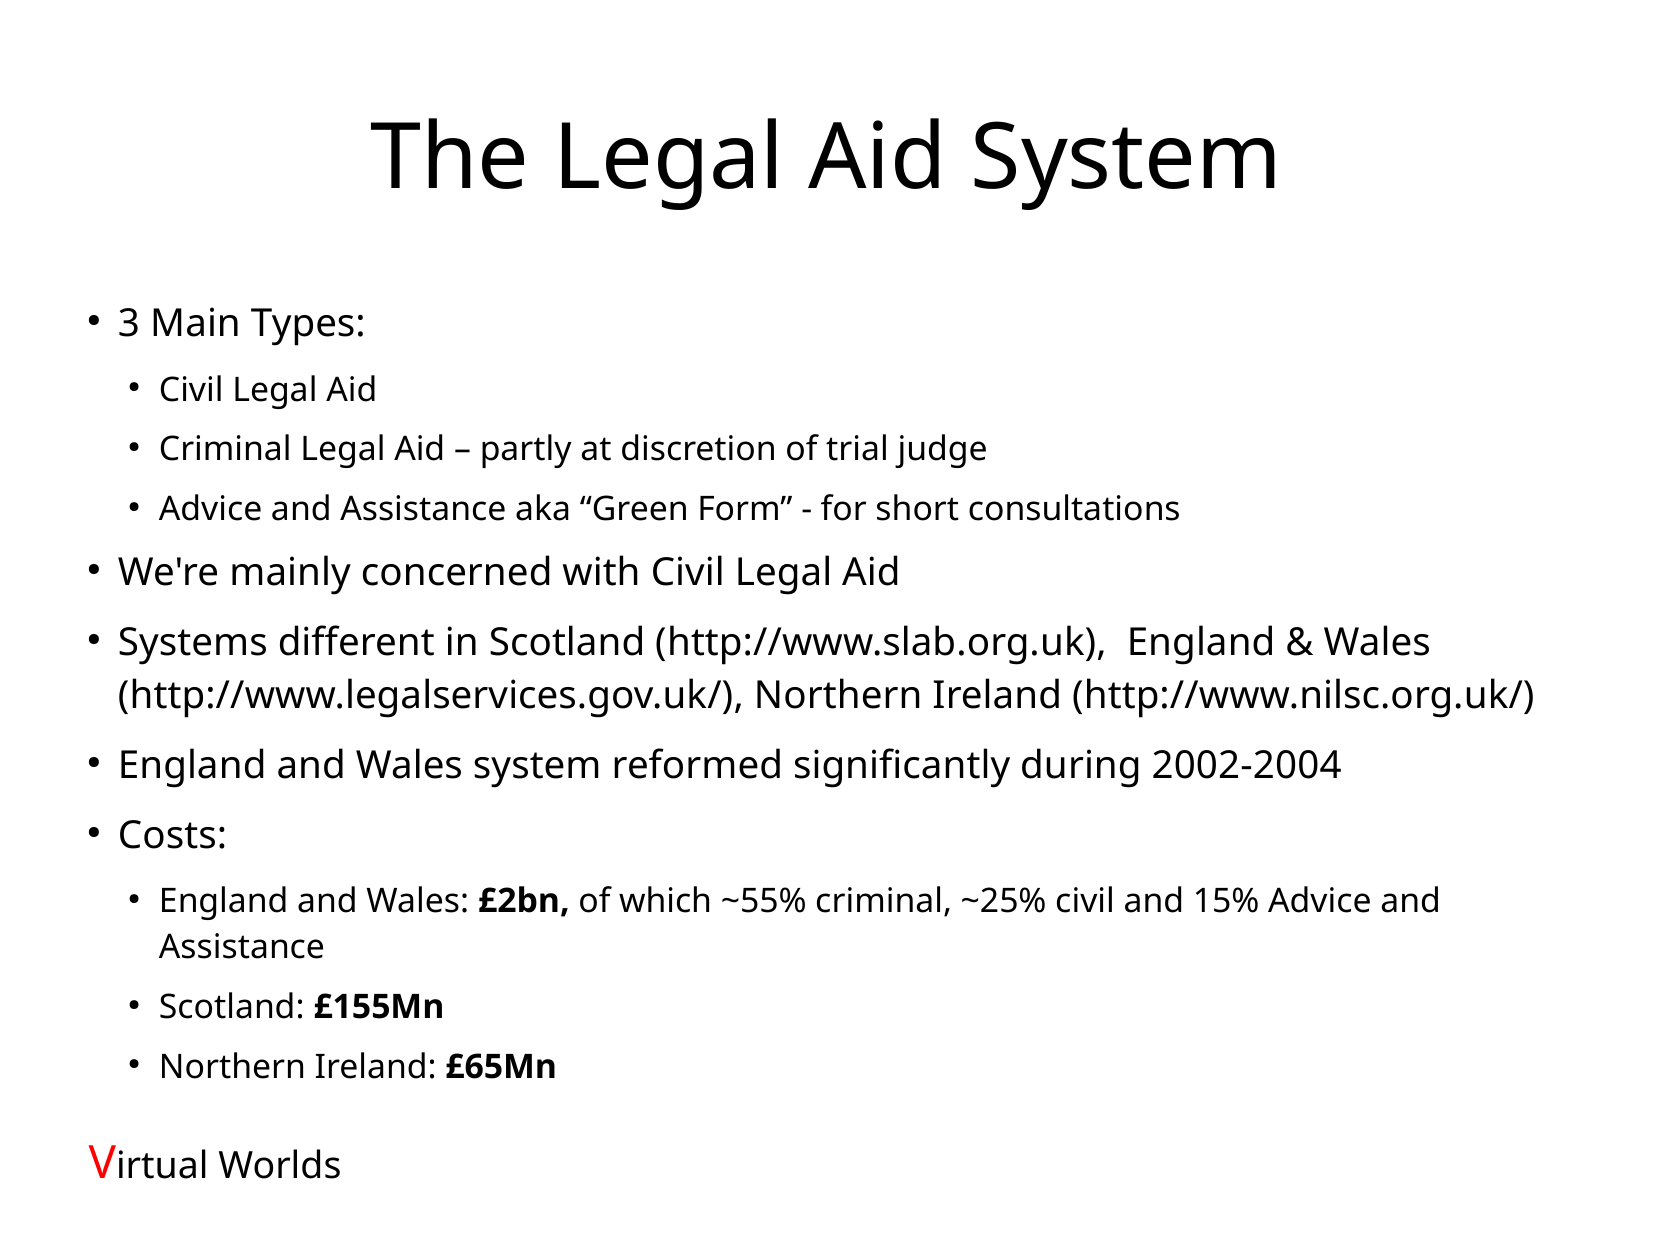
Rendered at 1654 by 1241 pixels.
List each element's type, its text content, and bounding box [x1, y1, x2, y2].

title The Legal Aid System [82, 49, 1571, 257]
list 3 Main Types: Civil Legal Aid Criminal Legal Aid – partly at discretion of trial judge Advice and Assistance aka “Green Form” - for short consultations We're mainly concerned with Civil Legal Aid Systems different in Scotland (http://www.slab.org.uk), England & Wales (http://www.legalservices.gov.uk/), Northern Ireland (http://www.nilsc.org.uk/) England and Wales system reformed significantly during 2002-2004 Costs: England and Wales: £2bn, of which ~55% criminal, ~25% civil and 15% Advice and Assistance Scotland: £155Mn Northern Ireland: £65Mn [76, 295, 1565, 1114]
